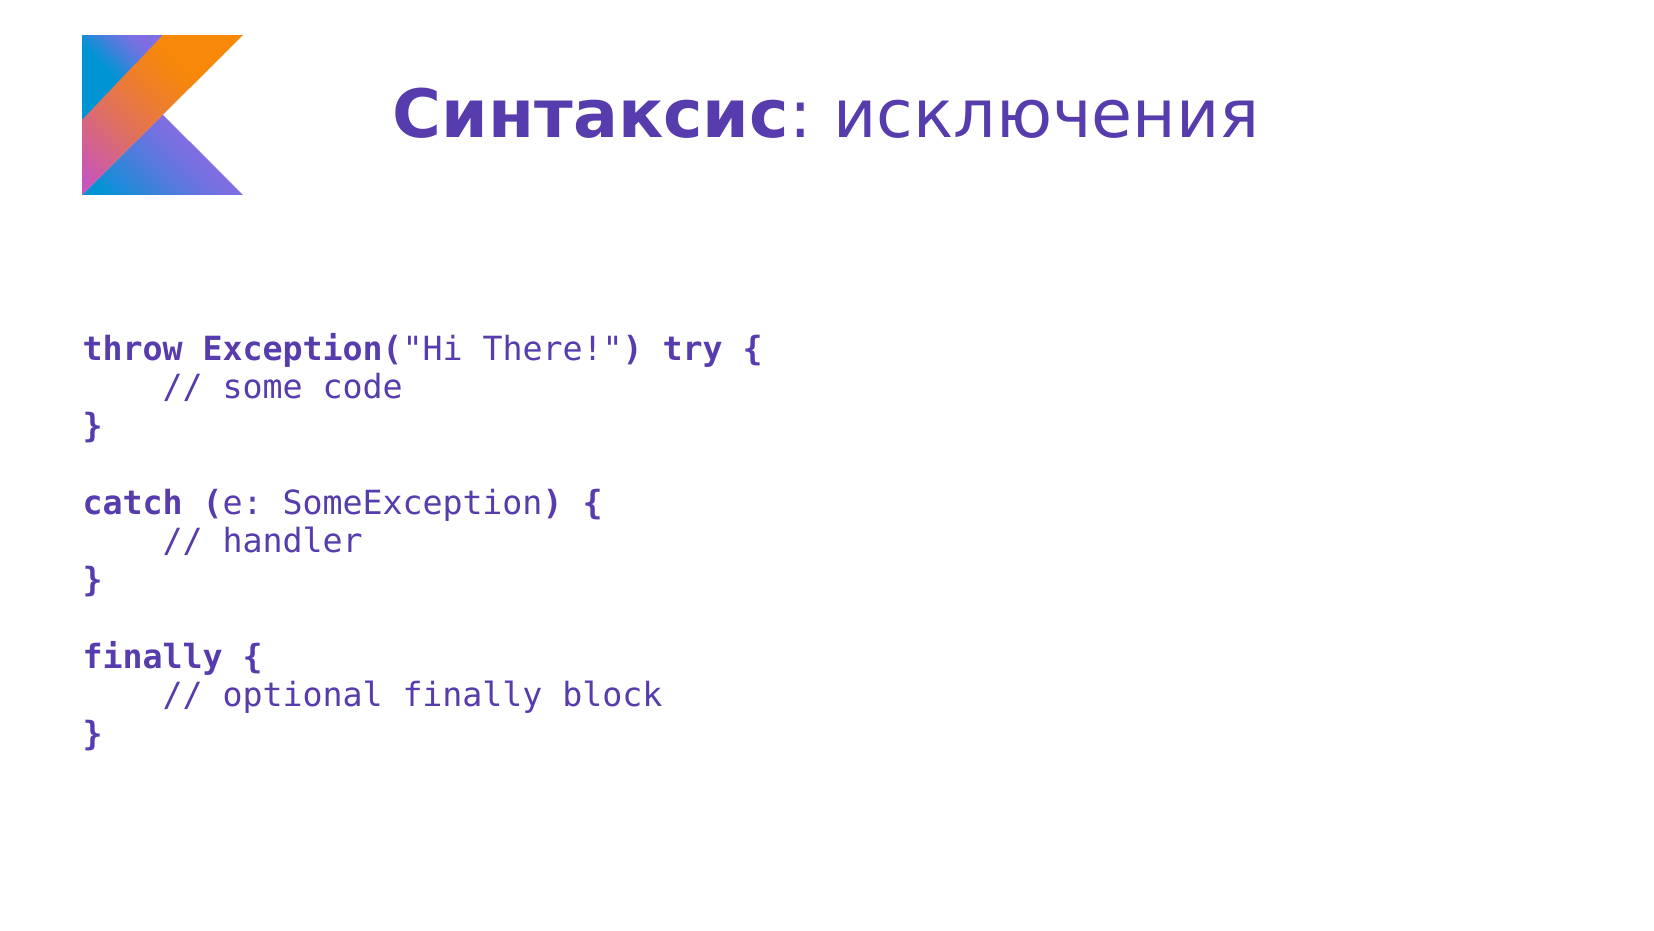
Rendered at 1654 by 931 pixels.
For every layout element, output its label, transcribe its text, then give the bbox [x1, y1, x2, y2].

picture [82, 35, 243, 195]
title Синтаксис: исключения [243, 37, 1571, 193]
subtitle throw Exception("Hi There!") try { // some code } catch (e: SomeException) { // handler } finally { // optional finally block } [82, 258, 1571, 825]
